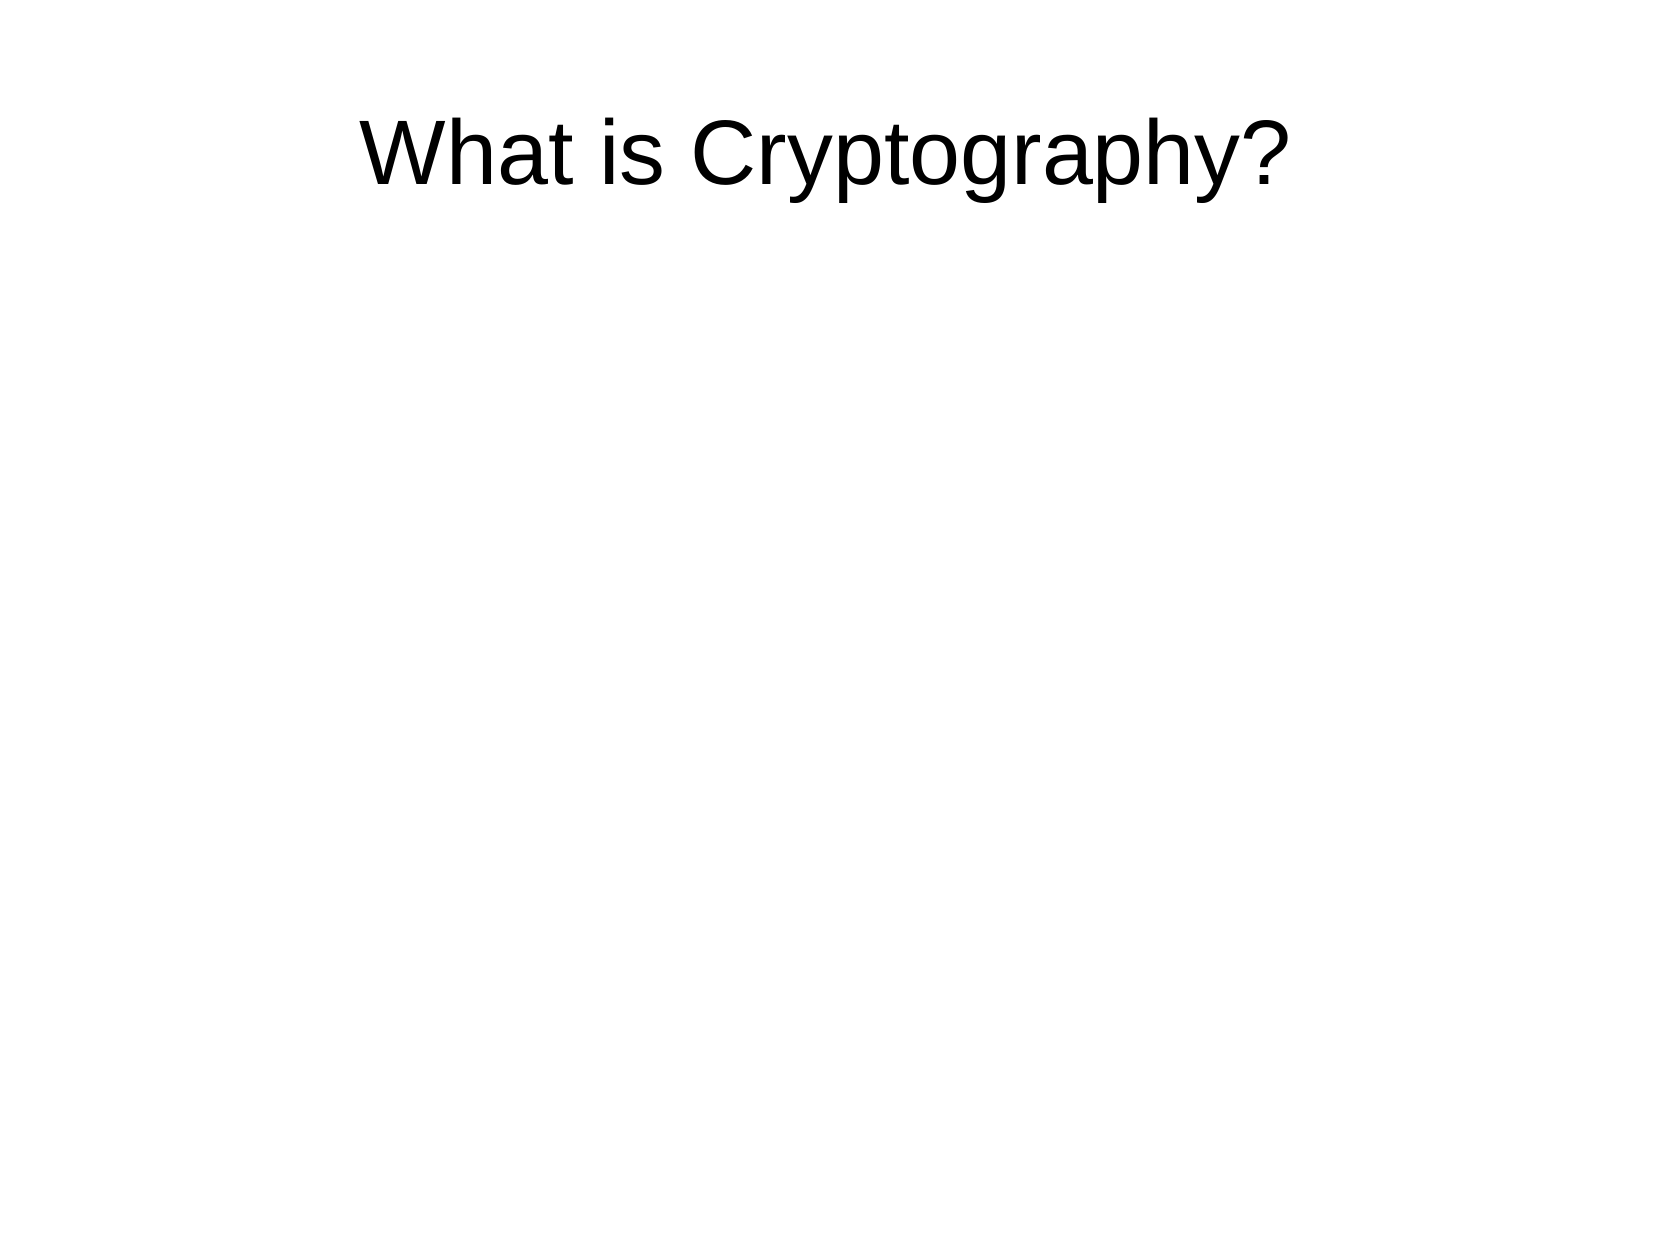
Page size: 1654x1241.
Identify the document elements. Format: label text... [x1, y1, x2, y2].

title What is Cryptography? [82, 49, 1571, 257]
